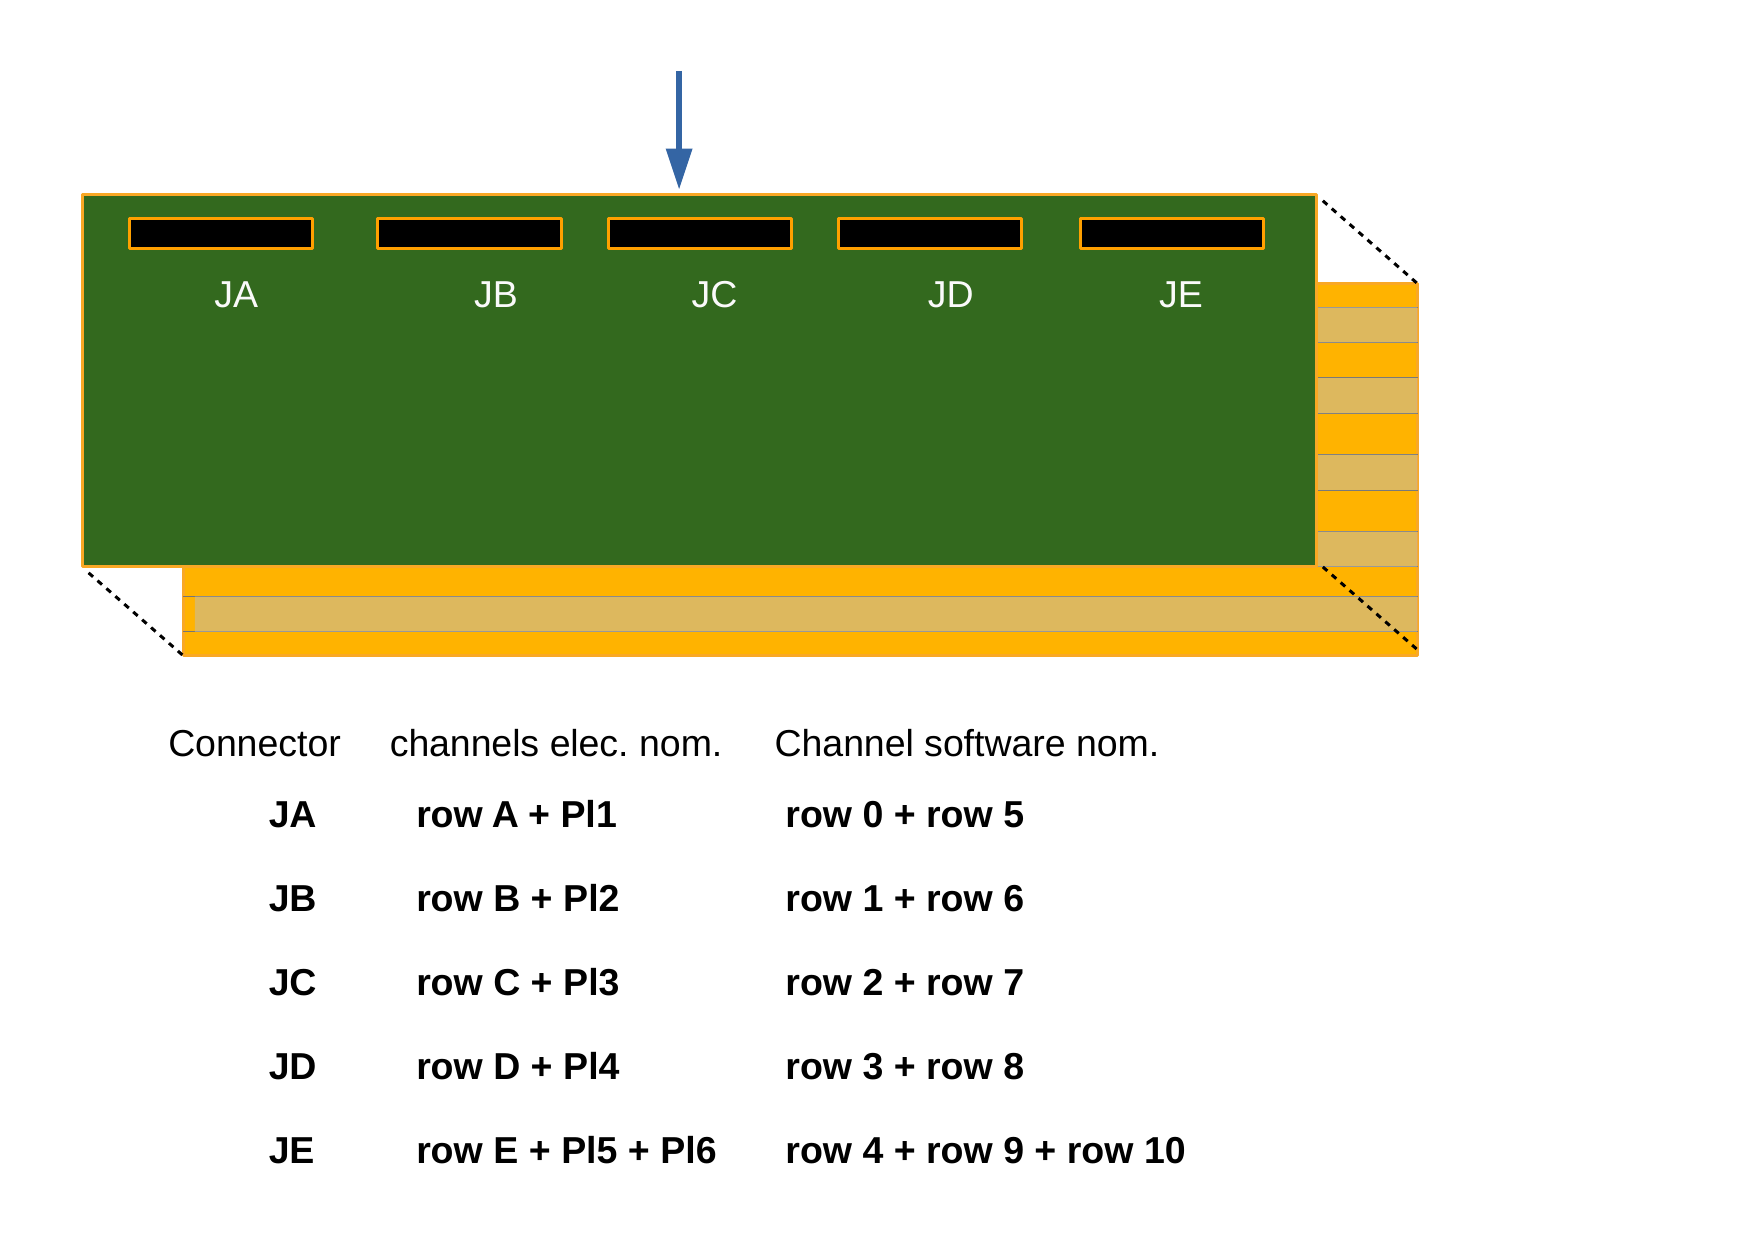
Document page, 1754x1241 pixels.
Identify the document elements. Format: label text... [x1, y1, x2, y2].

text_box JB [383, 265, 602, 337]
text_box JA row A + Pl1 row 0 + row 5 JB row B + Pl2 row 1 + row 6 JC row C + Pl3 row 2 + row 7 JD row D + Pl4 row 3 + row 8 JE row E + Pl5 + Pl6 row 4 + row 9 + row 10 [253, 744, 1560, 1241]
text_box JE [1068, 265, 1294, 337]
text_box JA [124, 265, 349, 337]
text_box [82, 194, 1418, 656]
text_box JD [838, 265, 1063, 337]
text_box Connector channels elec. nom. Channel software nom. [153, 714, 1223, 772]
text_box JC [602, 265, 827, 337]
